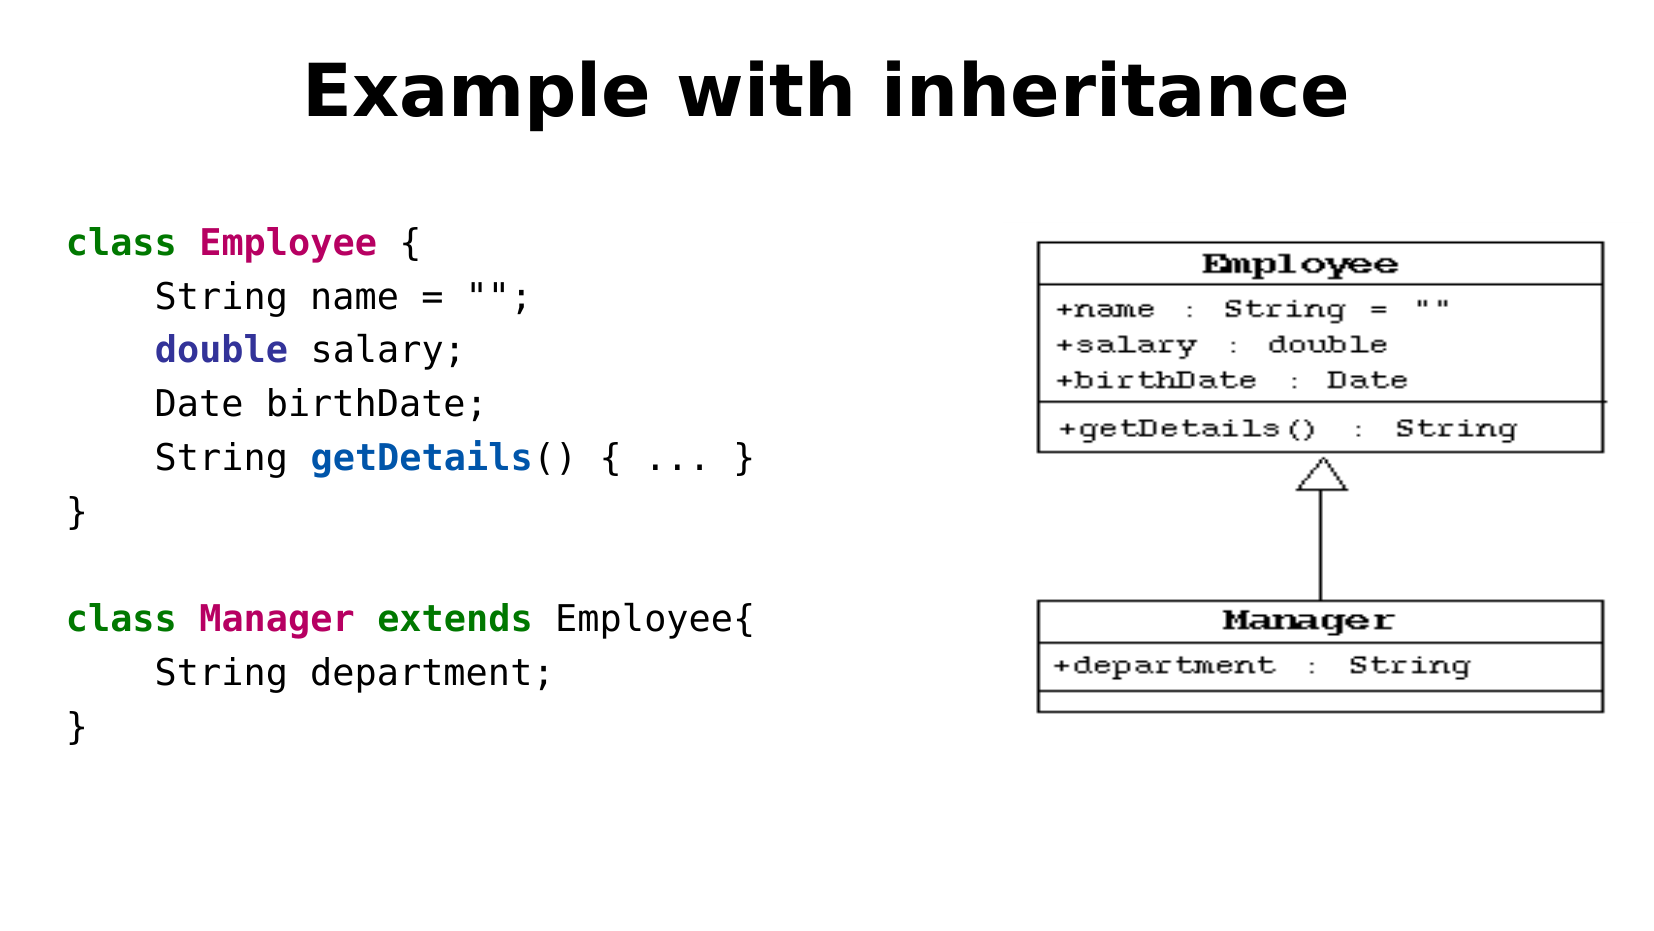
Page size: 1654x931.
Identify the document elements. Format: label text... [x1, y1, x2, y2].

list class Employee { String name = ""; double salary; Date birthDate; String getDetails() { ... } } class Manager extends Employee{ String department; } [65, 210, 1521, 750]
title Example with inheritance [82, 37, 1571, 147]
picture [1003, 221, 1643, 745]
